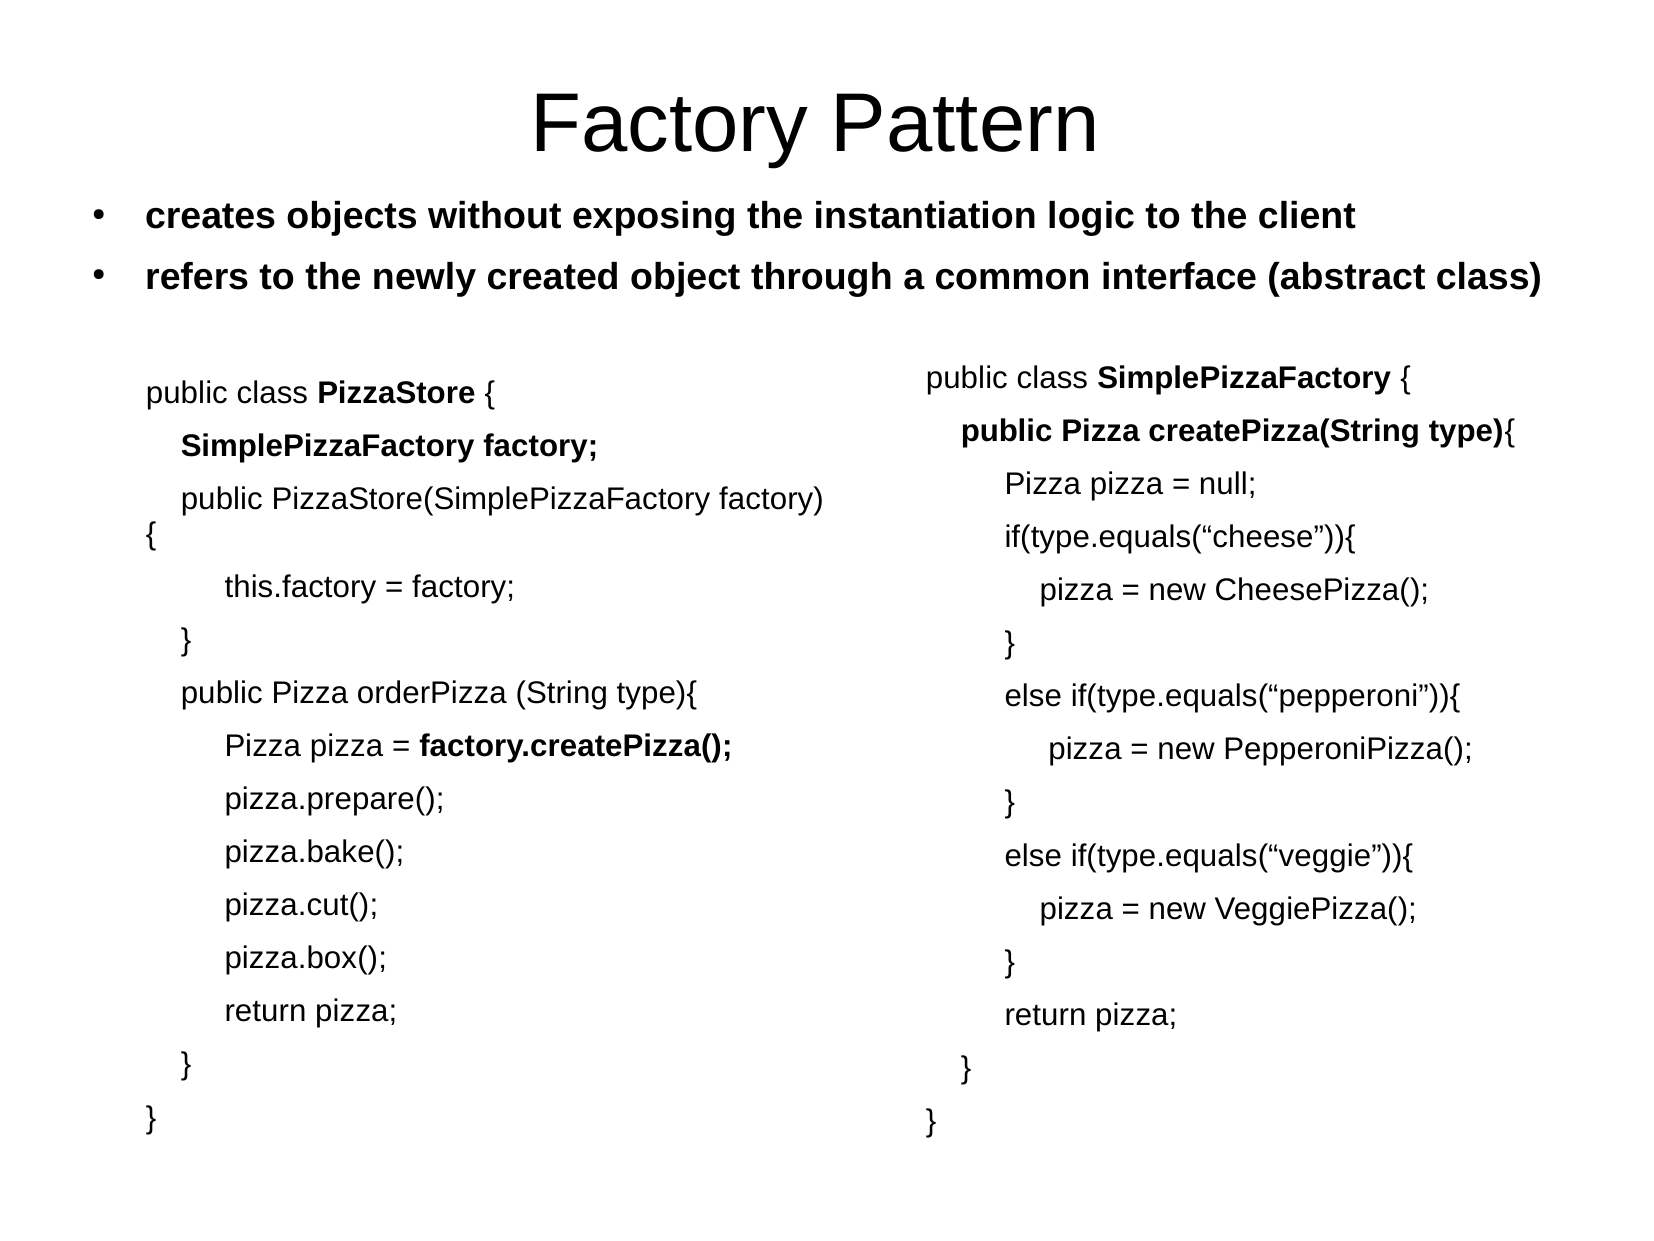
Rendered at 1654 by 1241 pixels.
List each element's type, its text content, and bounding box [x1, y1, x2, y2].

list creates objects without exposing the instantiation logic to the client refers to the newly created object through a common interface (abstract class) [74, 195, 1571, 391]
list public class PizzaStore { SimplePizzaFactory factory; public PizzaStore(SimplePizzaFactory factory){ this.factory = factory; } public Pizza orderPizza (String type){ Pizza pizza = factory.createPizza(); pizza.prepare(); pizza.bake(); pizza.cut(); pizza.box(); return pizza; } } [75, 375, 833, 1141]
list public class SimplePizzaFactory { public Pizza createPizza(String type){ Pizza pizza = null; if(type.equals(“cheese”)){ pizza = new CheesePizza(); } else if(type.equals(“pepperoni”)){ pizza = new PepperoniPizza(); } else if(type.equals(“veggie”)){ pizza = new VeggiePizza(); } return pizza; } } [855, 360, 1615, 1141]
title Factory Pattern [82, 49, 1571, 195]
